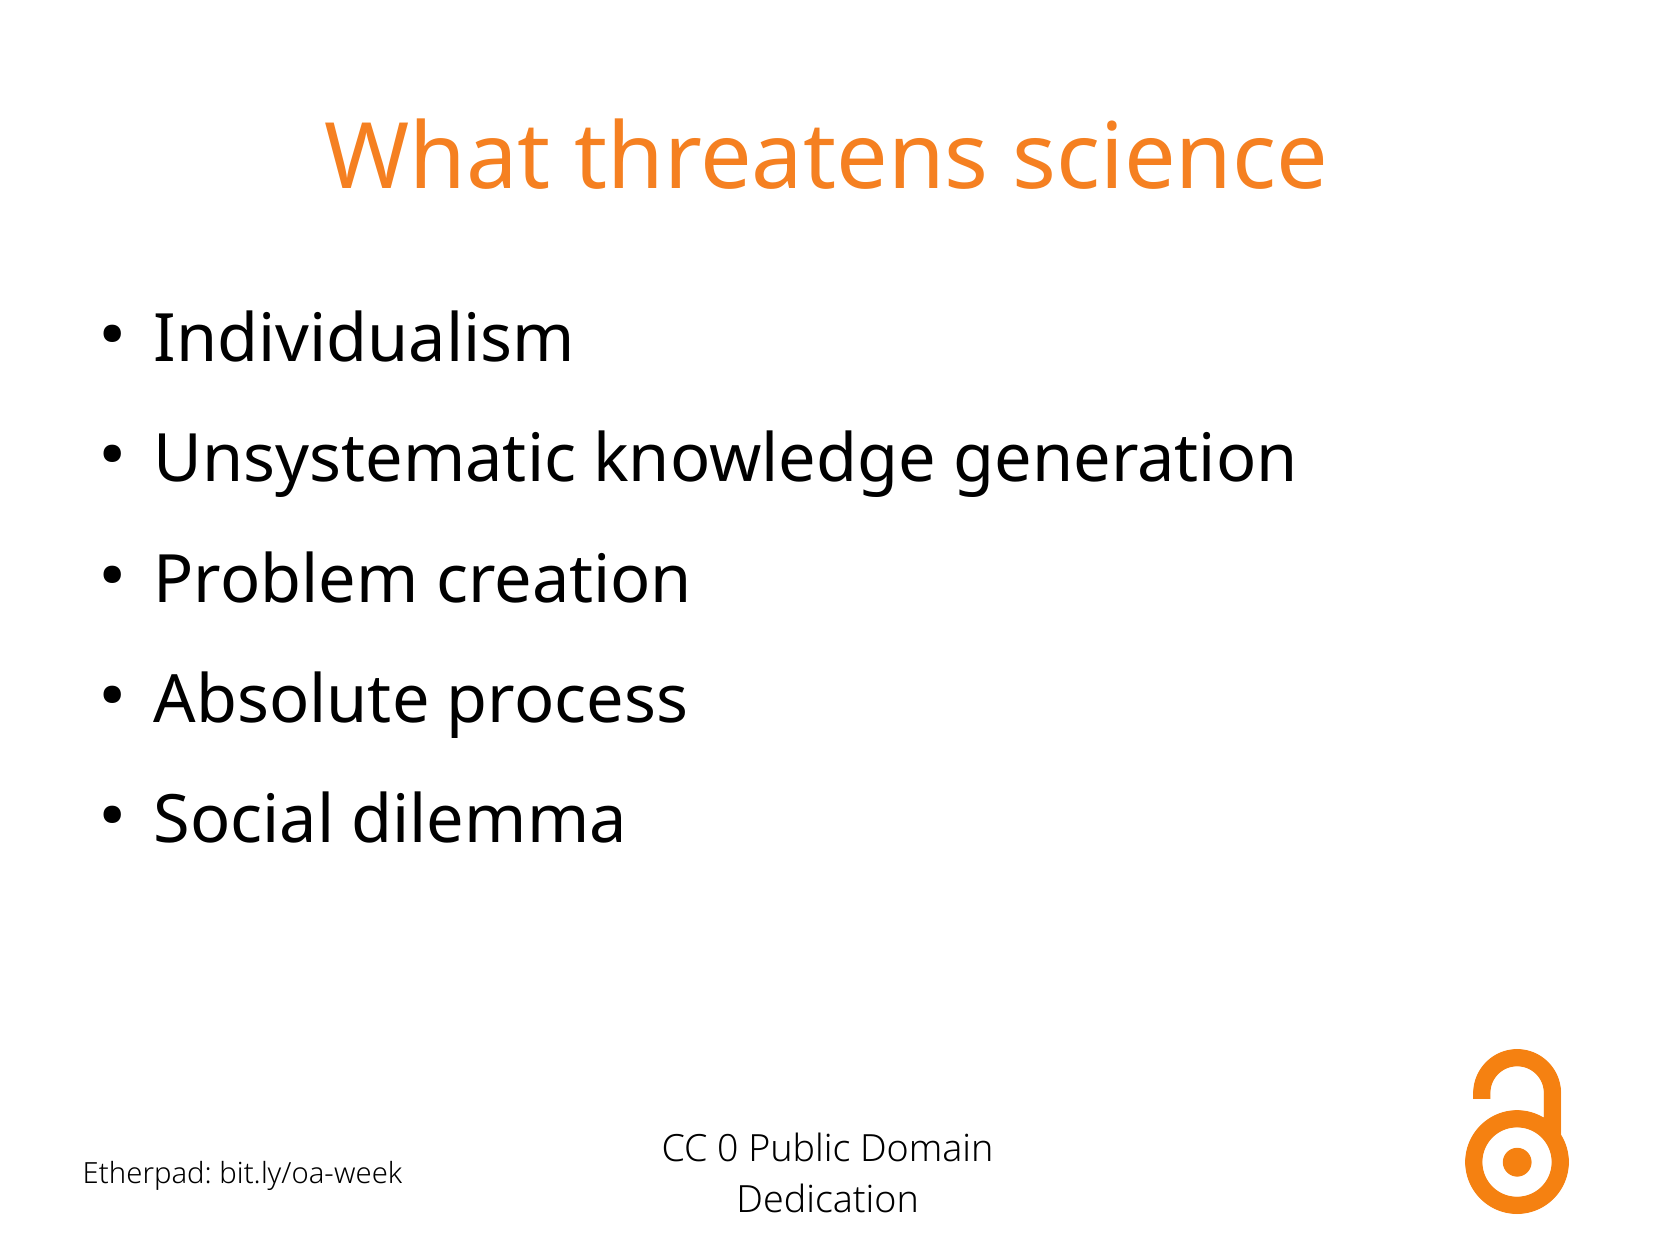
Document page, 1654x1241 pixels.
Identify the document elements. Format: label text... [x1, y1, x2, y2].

picture [1463, 1047, 1571, 1216]
title What threatens science [82, 49, 1571, 257]
list Individualism Unsystematic knowledge generation Problem creation Absolute process Social dilemma [82, 290, 1571, 1010]
